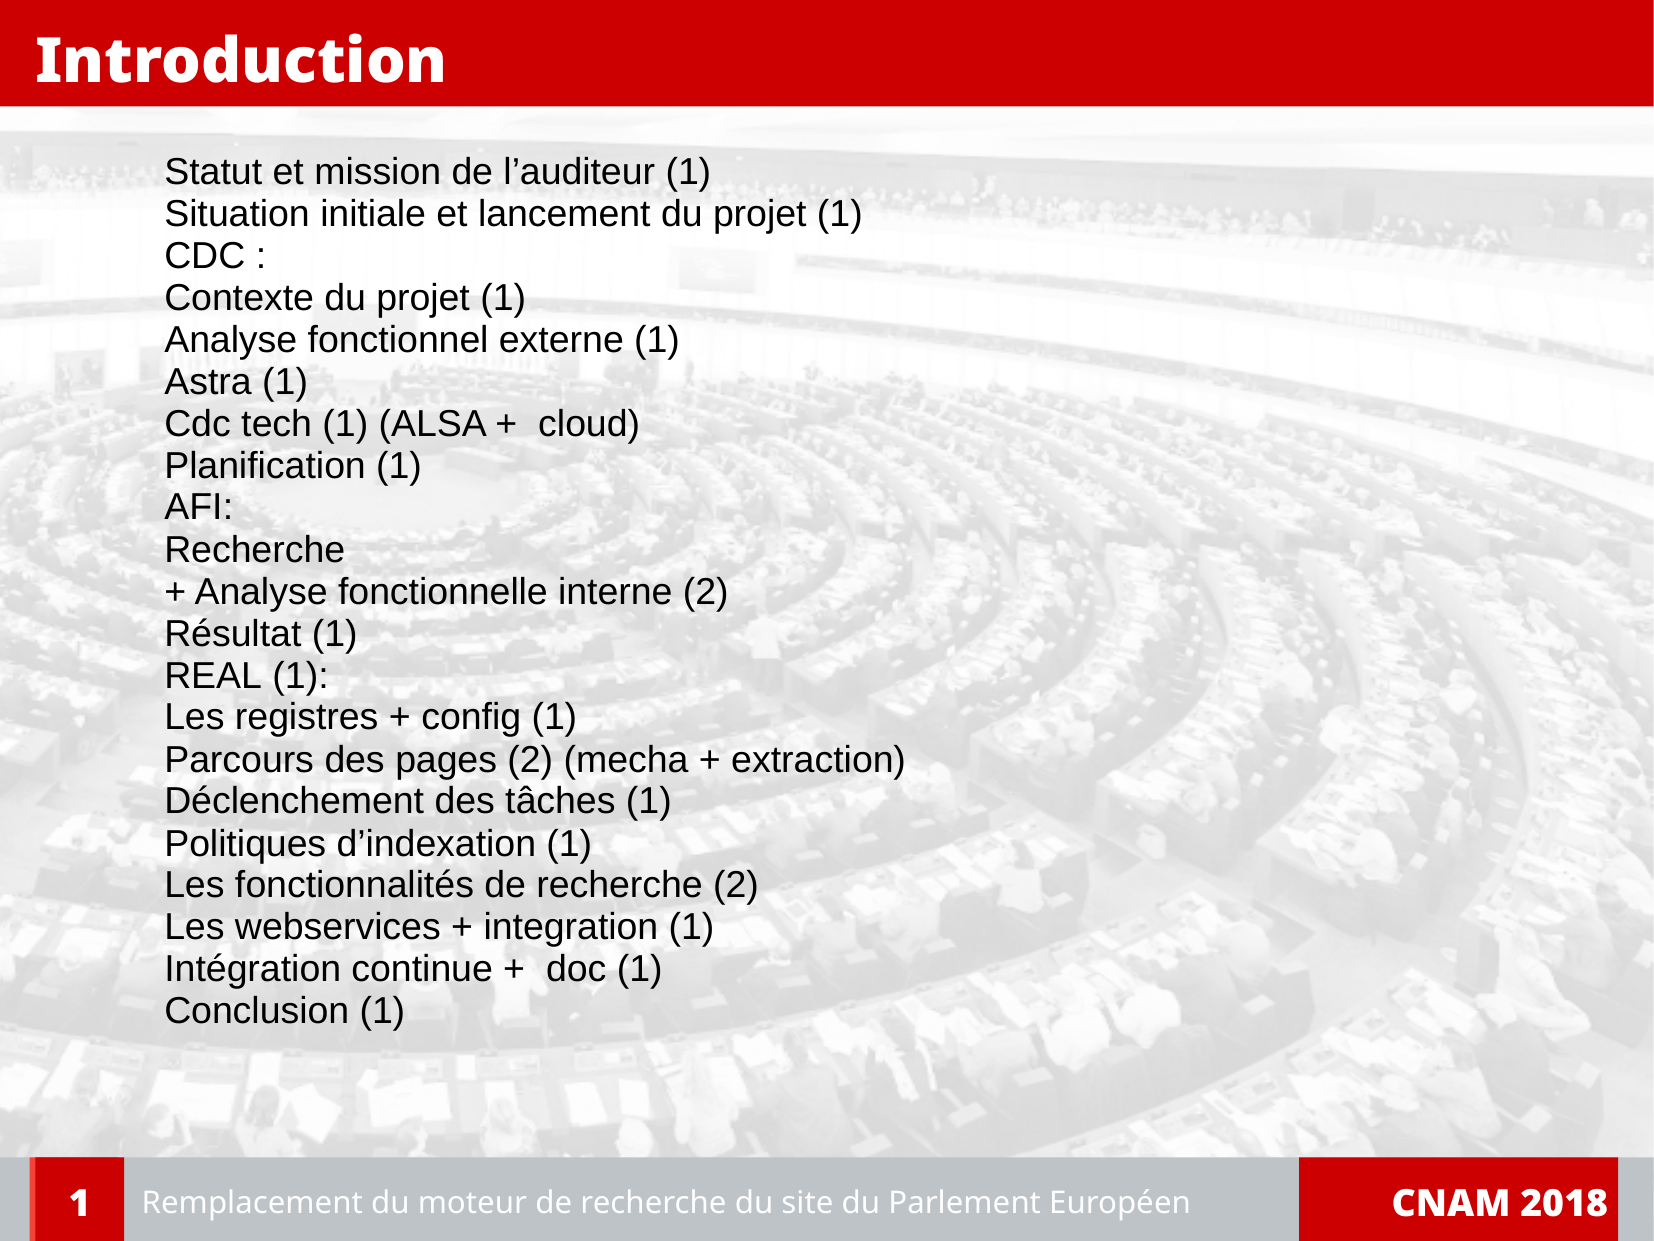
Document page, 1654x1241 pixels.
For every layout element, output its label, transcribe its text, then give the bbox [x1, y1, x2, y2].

text_box Statut et mission de l’auditeur (1) Situation initiale et lancement du projet (1) CDC : Contexte du projet (1) Analyse fonctionnel externe (1) Astra (1) Cdc tech (1) (ALSA + cloud) Planification (1) AFI: Recherche + Analyse fonctionnelle interne (2) Résultat (1) REAL (1): Les registres + config (1) Parcours des pages (2) (mecha + extraction) Déclenchement des tâches (1) Politiques d’indexation (1) Les fonctionnalités de recherche (2) Les webservices + integration (1) Intégration continue + doc (1) Conclusion (1) [149, 142, 922, 1040]
title Introduction [35, 0, 1571, 101]
picture [0, 107, 1654, 1157]
